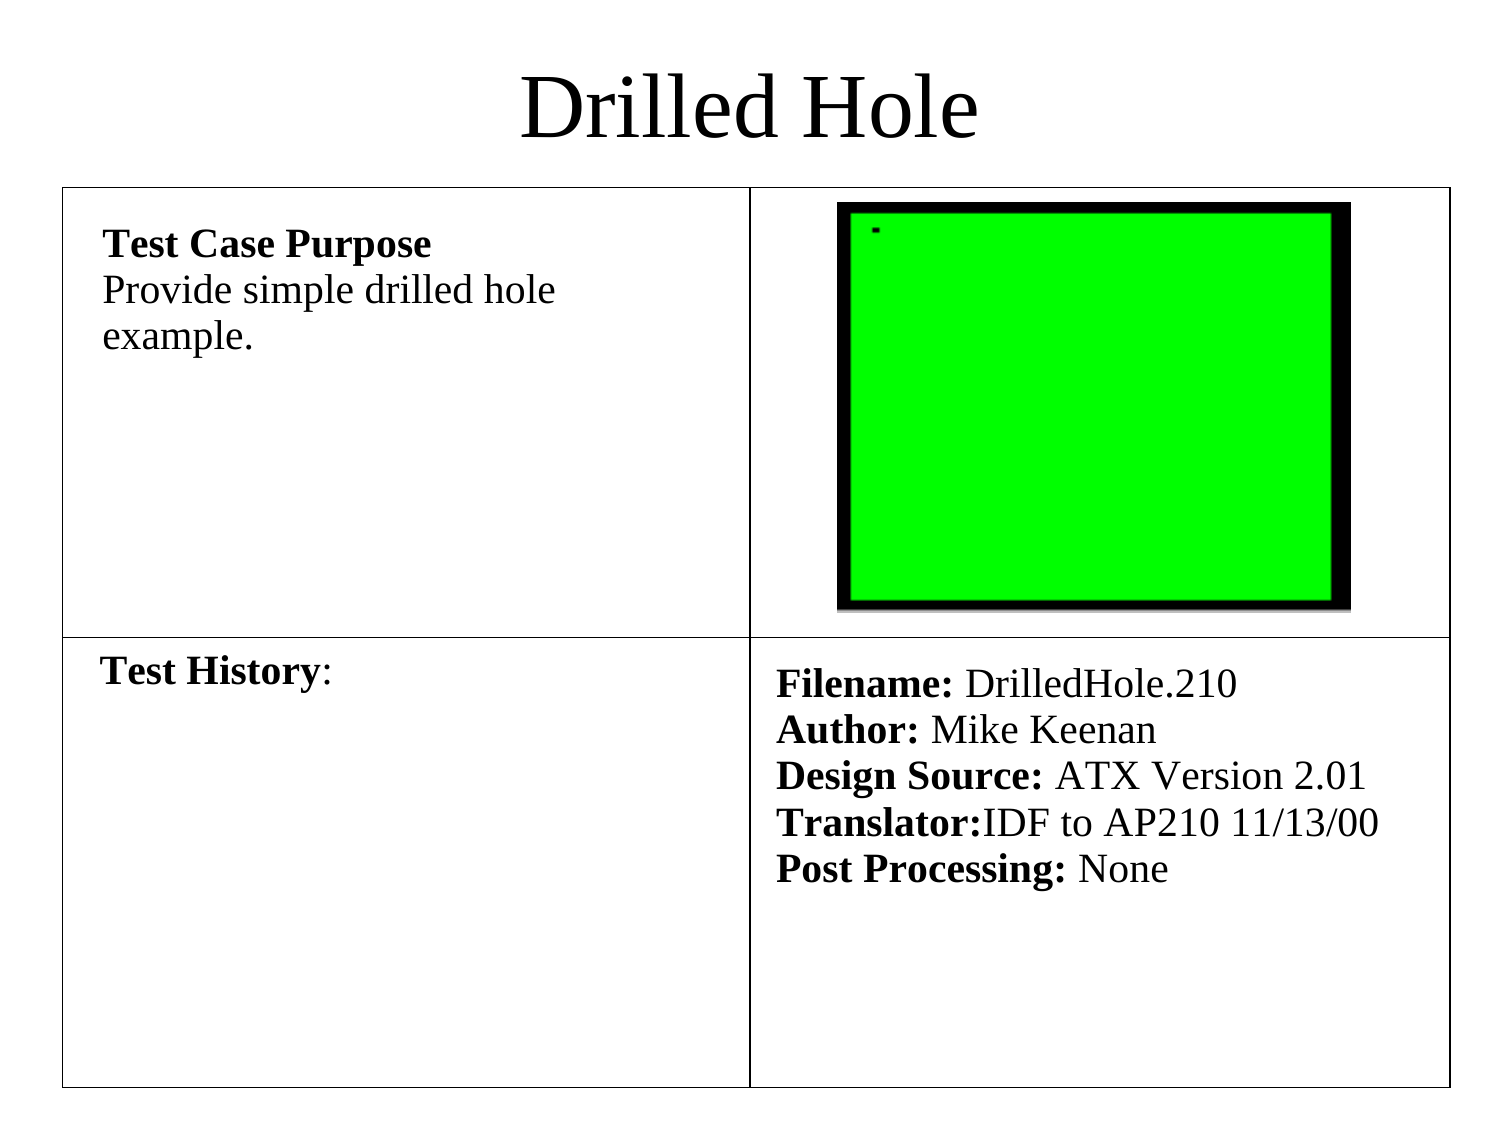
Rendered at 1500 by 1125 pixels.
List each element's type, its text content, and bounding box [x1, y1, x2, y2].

title Drilled Hole [112, 12, 1388, 201]
text_box Filename: DrilledHole.210 Author: Mike Keenan Design Source: ATX Version 2.01 Translator:IDF to AP210 11/13/00 Post Processing: None [761, 652, 1395, 1010]
text_box Test History: [84, 639, 348, 702]
chart [837, 202, 1351, 613]
text_box Test Case Purpose Provide simple drilled hole example. [87, 212, 676, 439]
